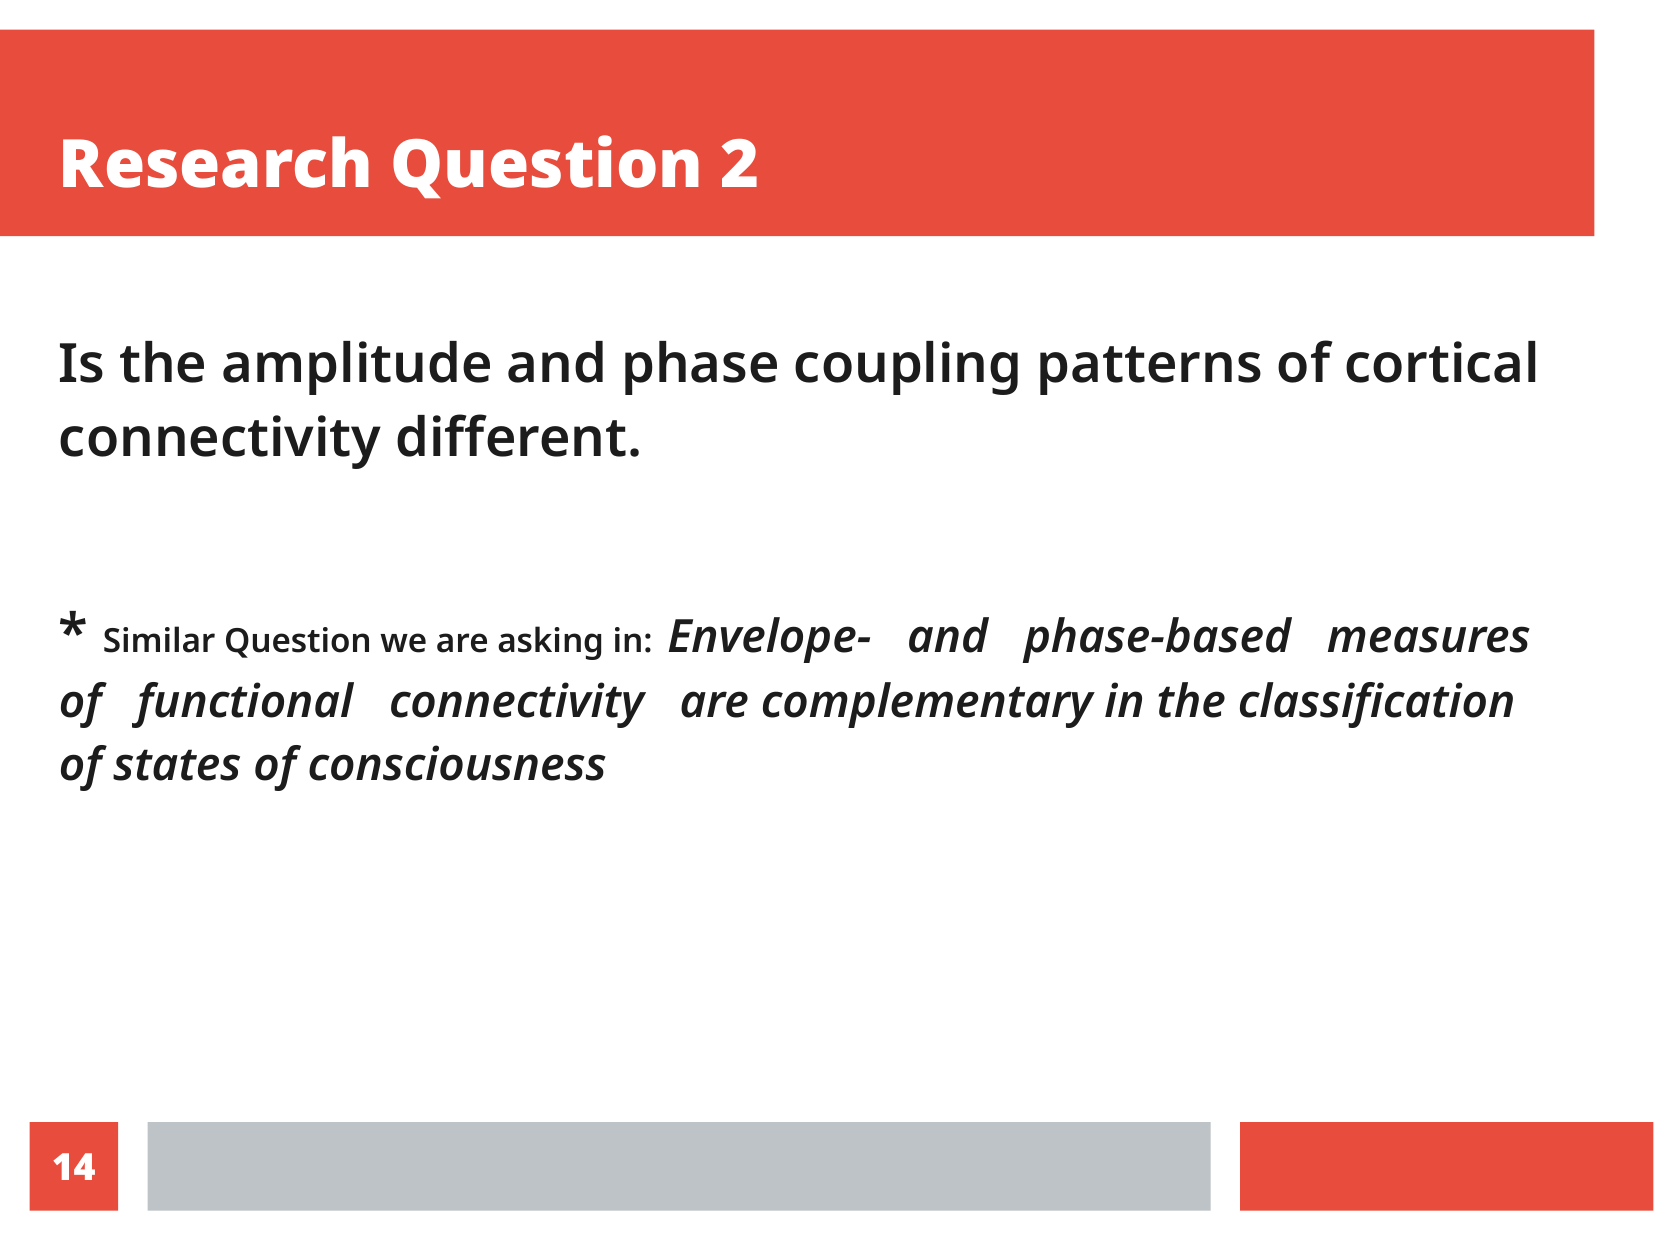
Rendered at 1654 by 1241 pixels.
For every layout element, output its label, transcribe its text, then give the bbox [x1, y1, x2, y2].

list Is the amplitude and phase coupling patterns of cortical connectivity different. * Similar Question we are asking in: Envelope- and phase-based measures of functional connectivity are complementary in the classification of states of consciousness [59, 324, 1565, 1093]
title Research Question 2 [59, 59, 1595, 207]
